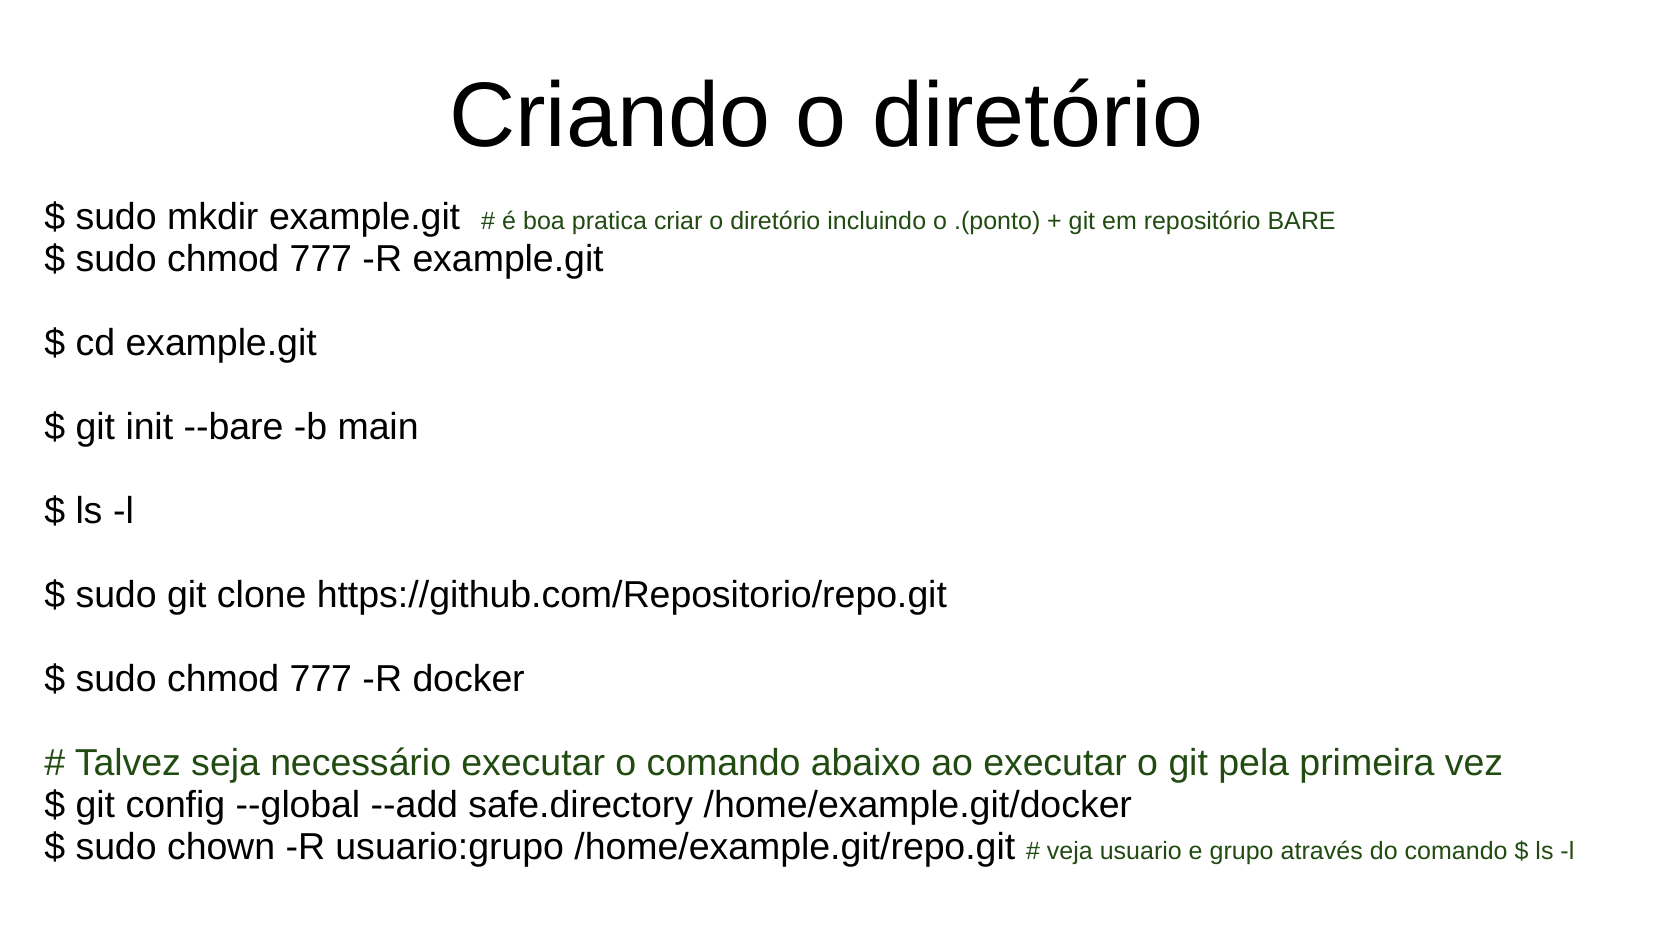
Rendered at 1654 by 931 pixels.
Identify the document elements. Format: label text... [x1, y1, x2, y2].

title Criando o diretório [82, 37, 1571, 188]
text_box $ sudo mkdir example.git # é boa pratica criar o diretório incluindo o .(ponto) + git em repositório BARE $ sudo chmod 777 -R example.git $ cd example.git $ git init --bare -b main $ ls -l $ sudo git clone https://github.com/Repositorio/repo.git $ sudo chmod 777 -R docker # Talvez seja necessário executar o comando abaixo ao executar o git pela primeira vez $ git config --global --add safe.directory /home/example.git/docker $ sudo chown -R usuario:grupo /home/example.git/repo.git # veja usuario e grupo através do comando $ ls -l [29, 188, 1625, 931]
